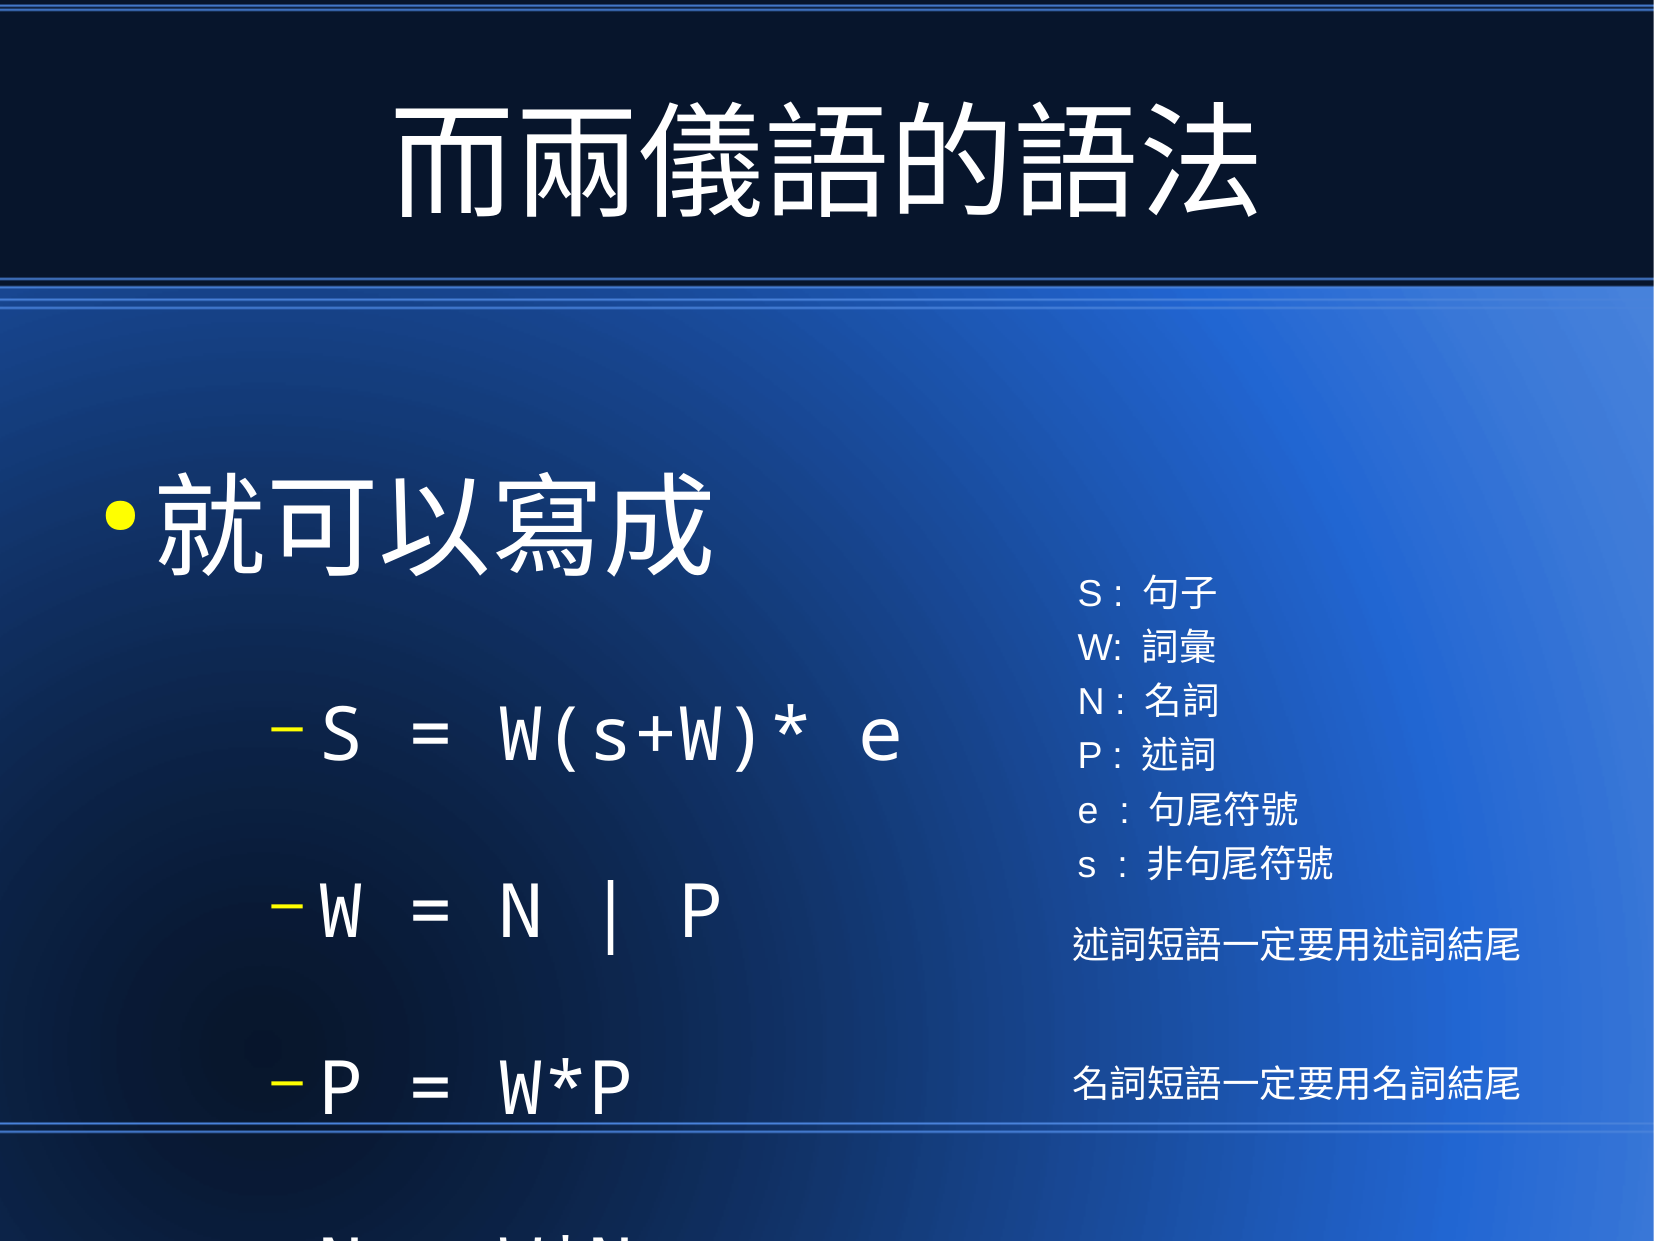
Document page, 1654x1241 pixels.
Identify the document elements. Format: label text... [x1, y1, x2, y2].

text_box 述詞短語一定要用述詞結尾 名詞短語一定要用名詞結尾 [1057, 907, 1538, 1158]
list 就可以寫成 S = W(s+W)* e W = N | P P = W*P N = W*N [82, 355, 1571, 1131]
title 而兩儀語的語法 [82, 49, 1571, 257]
text_box S : 句子 W: 詞彙 N : 名詞 P : 述詞 e : 句尾符號 s : 非句尾符號 [1062, 555, 1350, 852]
picture [0, 0, 1654, 1241]
